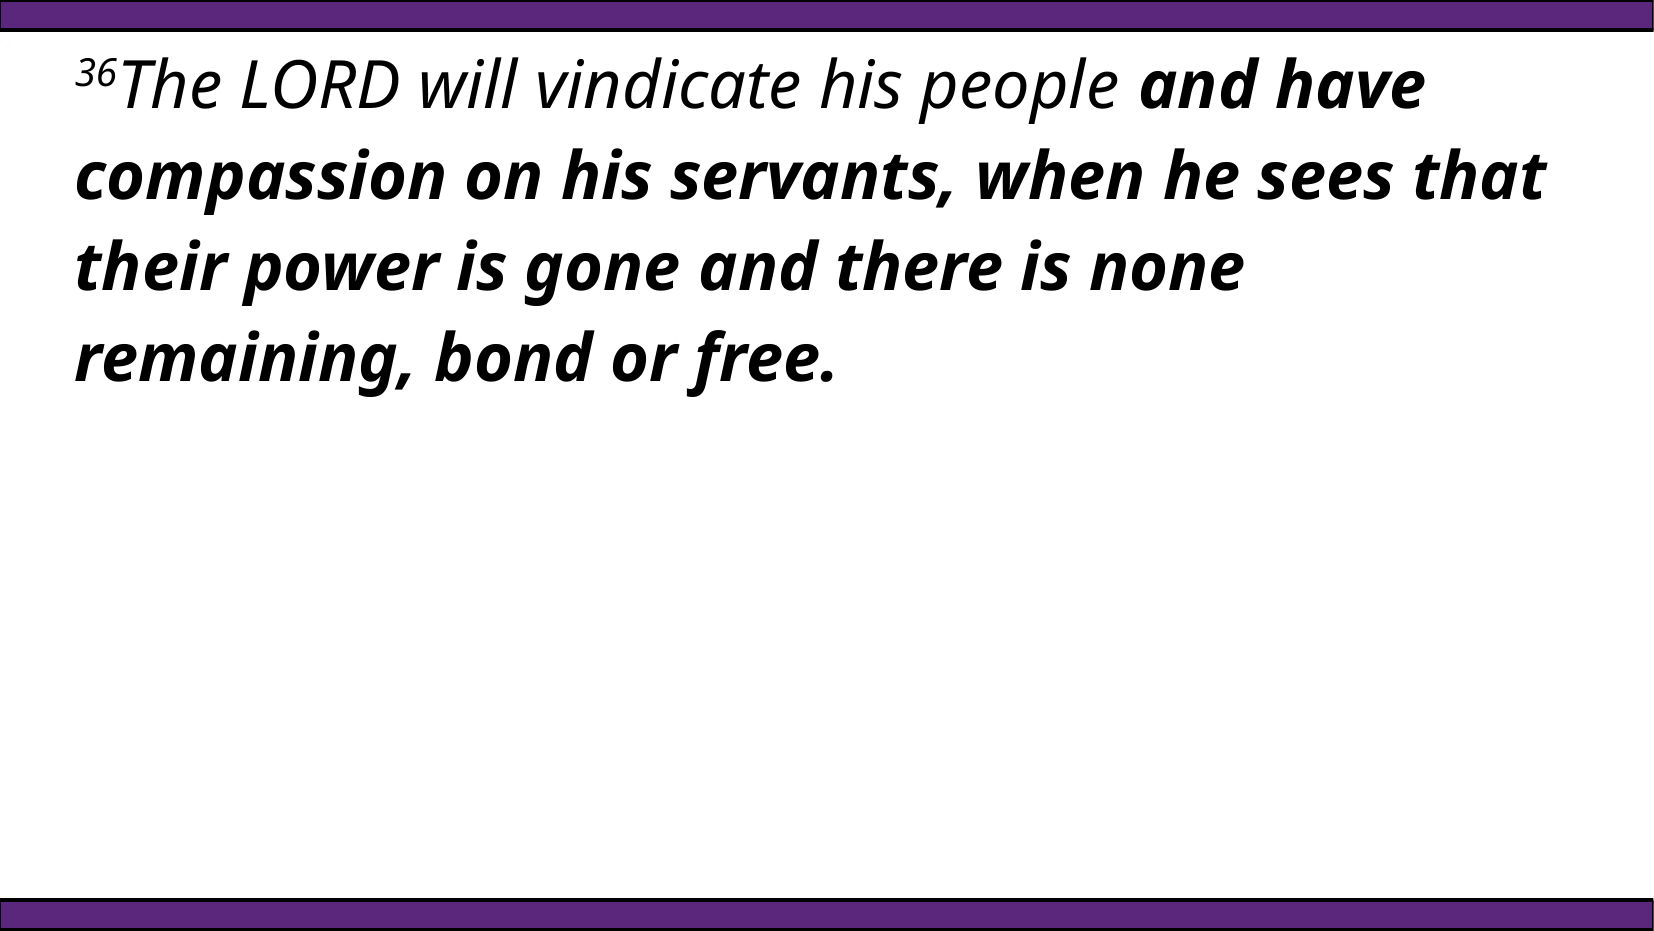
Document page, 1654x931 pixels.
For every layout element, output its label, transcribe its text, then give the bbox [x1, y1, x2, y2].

text_box [0, 0, 1654, 31]
text_box [0, 900, 1654, 931]
picture [0, 31, 1654, 900]
text_box 36The LORD will vindicate his people and have compassion on his servants, when he sees that their power is gone and there is none remaining, bond or free. [60, 30, 1591, 400]
